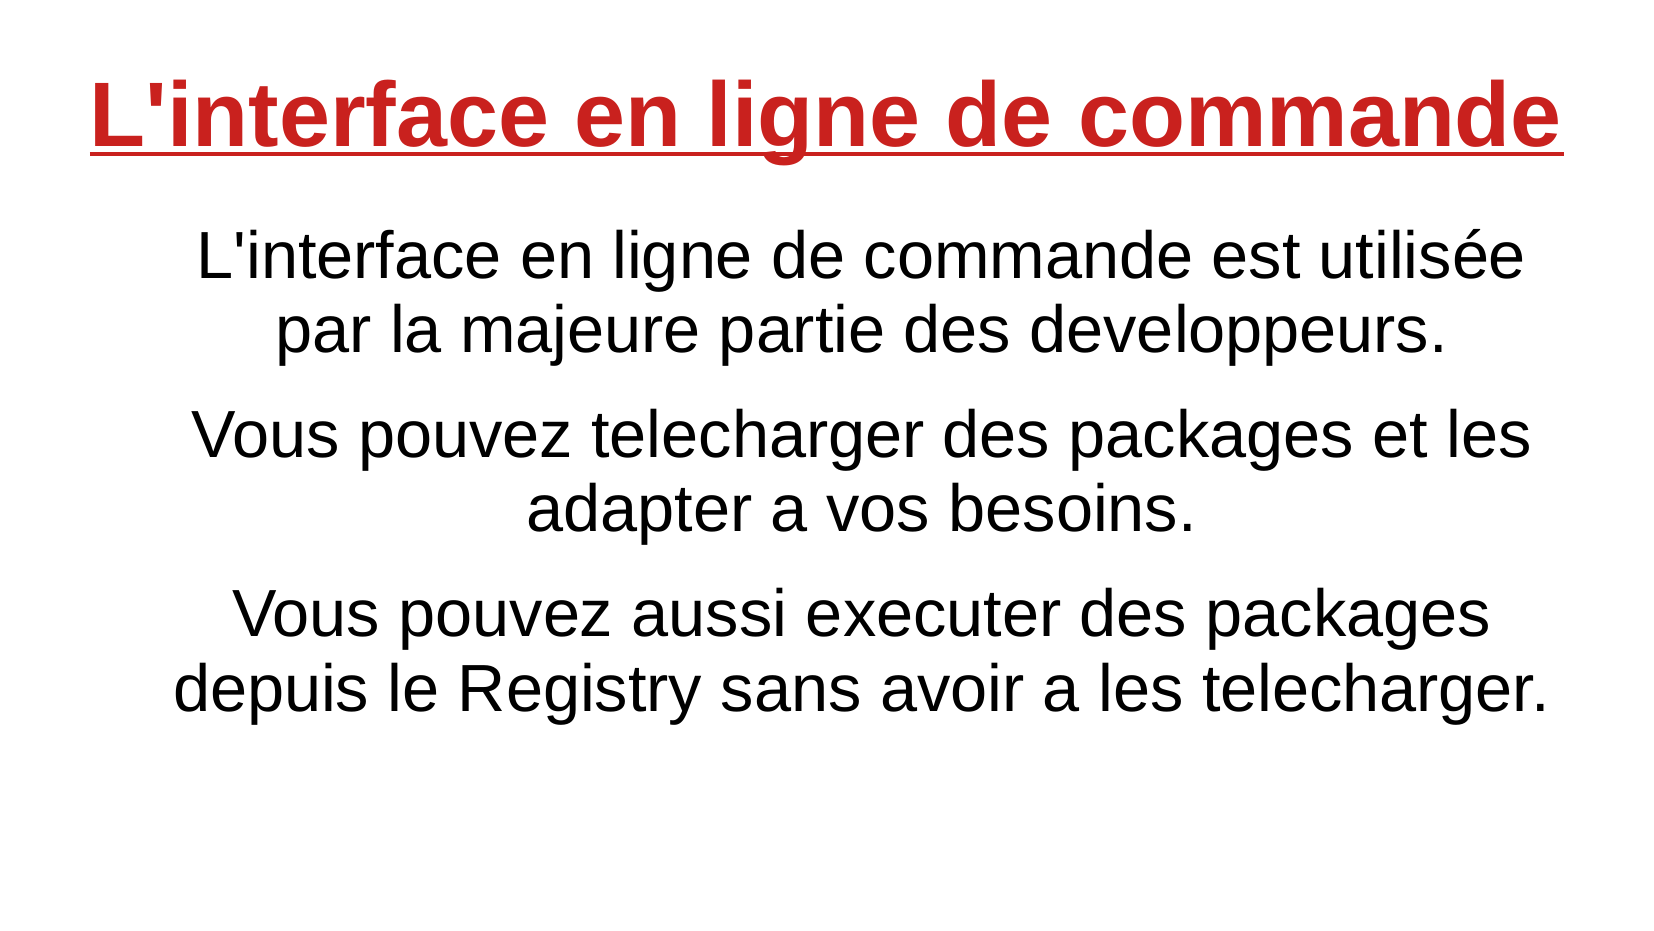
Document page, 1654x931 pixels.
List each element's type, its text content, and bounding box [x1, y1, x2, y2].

list L'interface en ligne de commande est utilisée par la majeure partie des developpeurs. Vous pouvez telecharger des packages et les adapter a vos besoins. Vous pouvez aussi executer des packages depuis le Registry sans avoir a les telecharger. [82, 217, 1571, 758]
title L'interface en ligne de commande [82, 37, 1571, 193]
